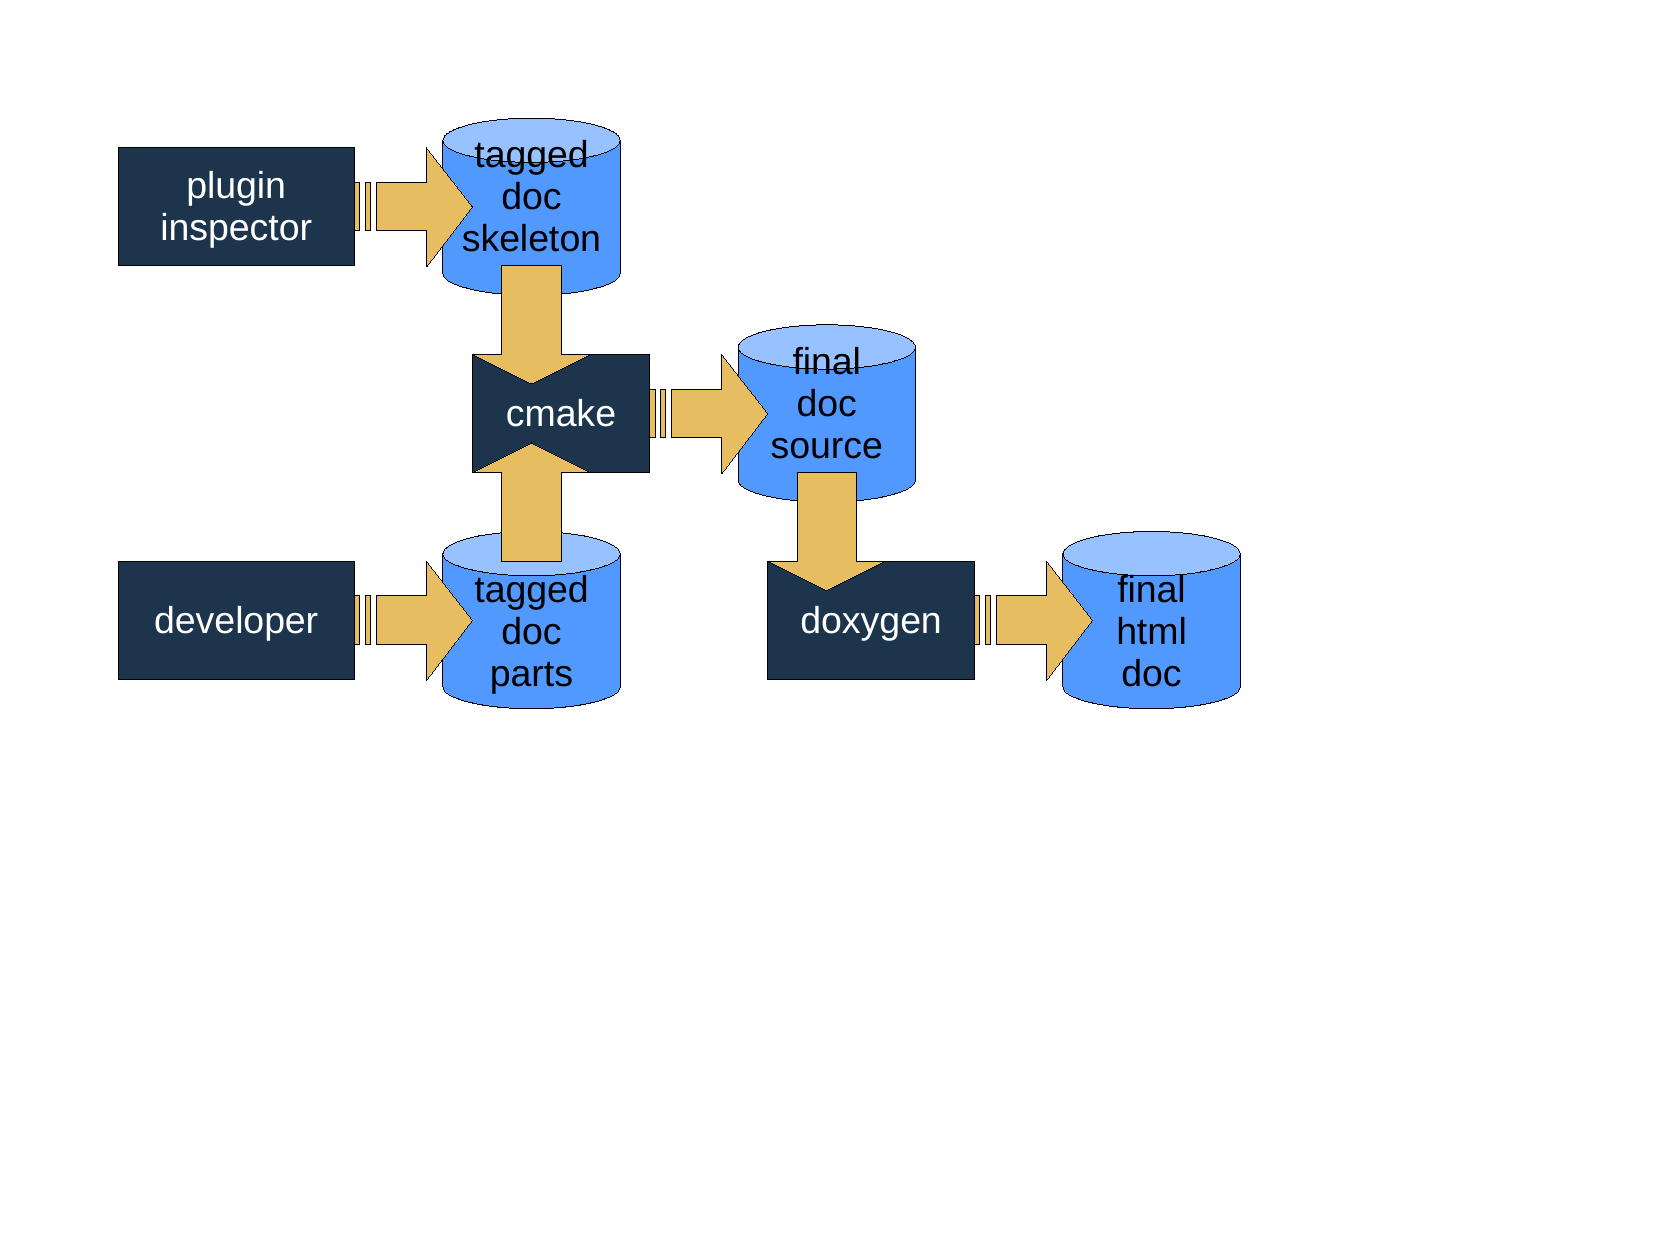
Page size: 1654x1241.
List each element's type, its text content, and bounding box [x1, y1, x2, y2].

text_box [996, 561, 1093, 681]
text_box plugin inspector [118, 147, 355, 266]
text_box [376, 561, 473, 681]
text_box tagged doc skeleton [442, 141, 621, 294]
text_box [649, 389, 656, 438]
text_box final html doc [1062, 554, 1241, 709]
text_box [376, 147, 473, 267]
text_box [354, 182, 360, 231]
text_box [472, 442, 591, 562]
text_box [365, 182, 371, 231]
text_box final doc source [738, 349, 916, 501]
text_box [985, 595, 991, 645]
text_box cmake [472, 354, 650, 473]
text_box [365, 595, 371, 645]
text_box developer [118, 561, 355, 680]
text_box [354, 595, 360, 645]
text_box doxygen [767, 561, 975, 680]
text_box [660, 389, 666, 438]
text_box [472, 265, 591, 384]
text_box [974, 595, 980, 645]
text_box [767, 472, 886, 591]
text_box [671, 354, 768, 474]
text_box tagged doc parts [442, 555, 621, 709]
